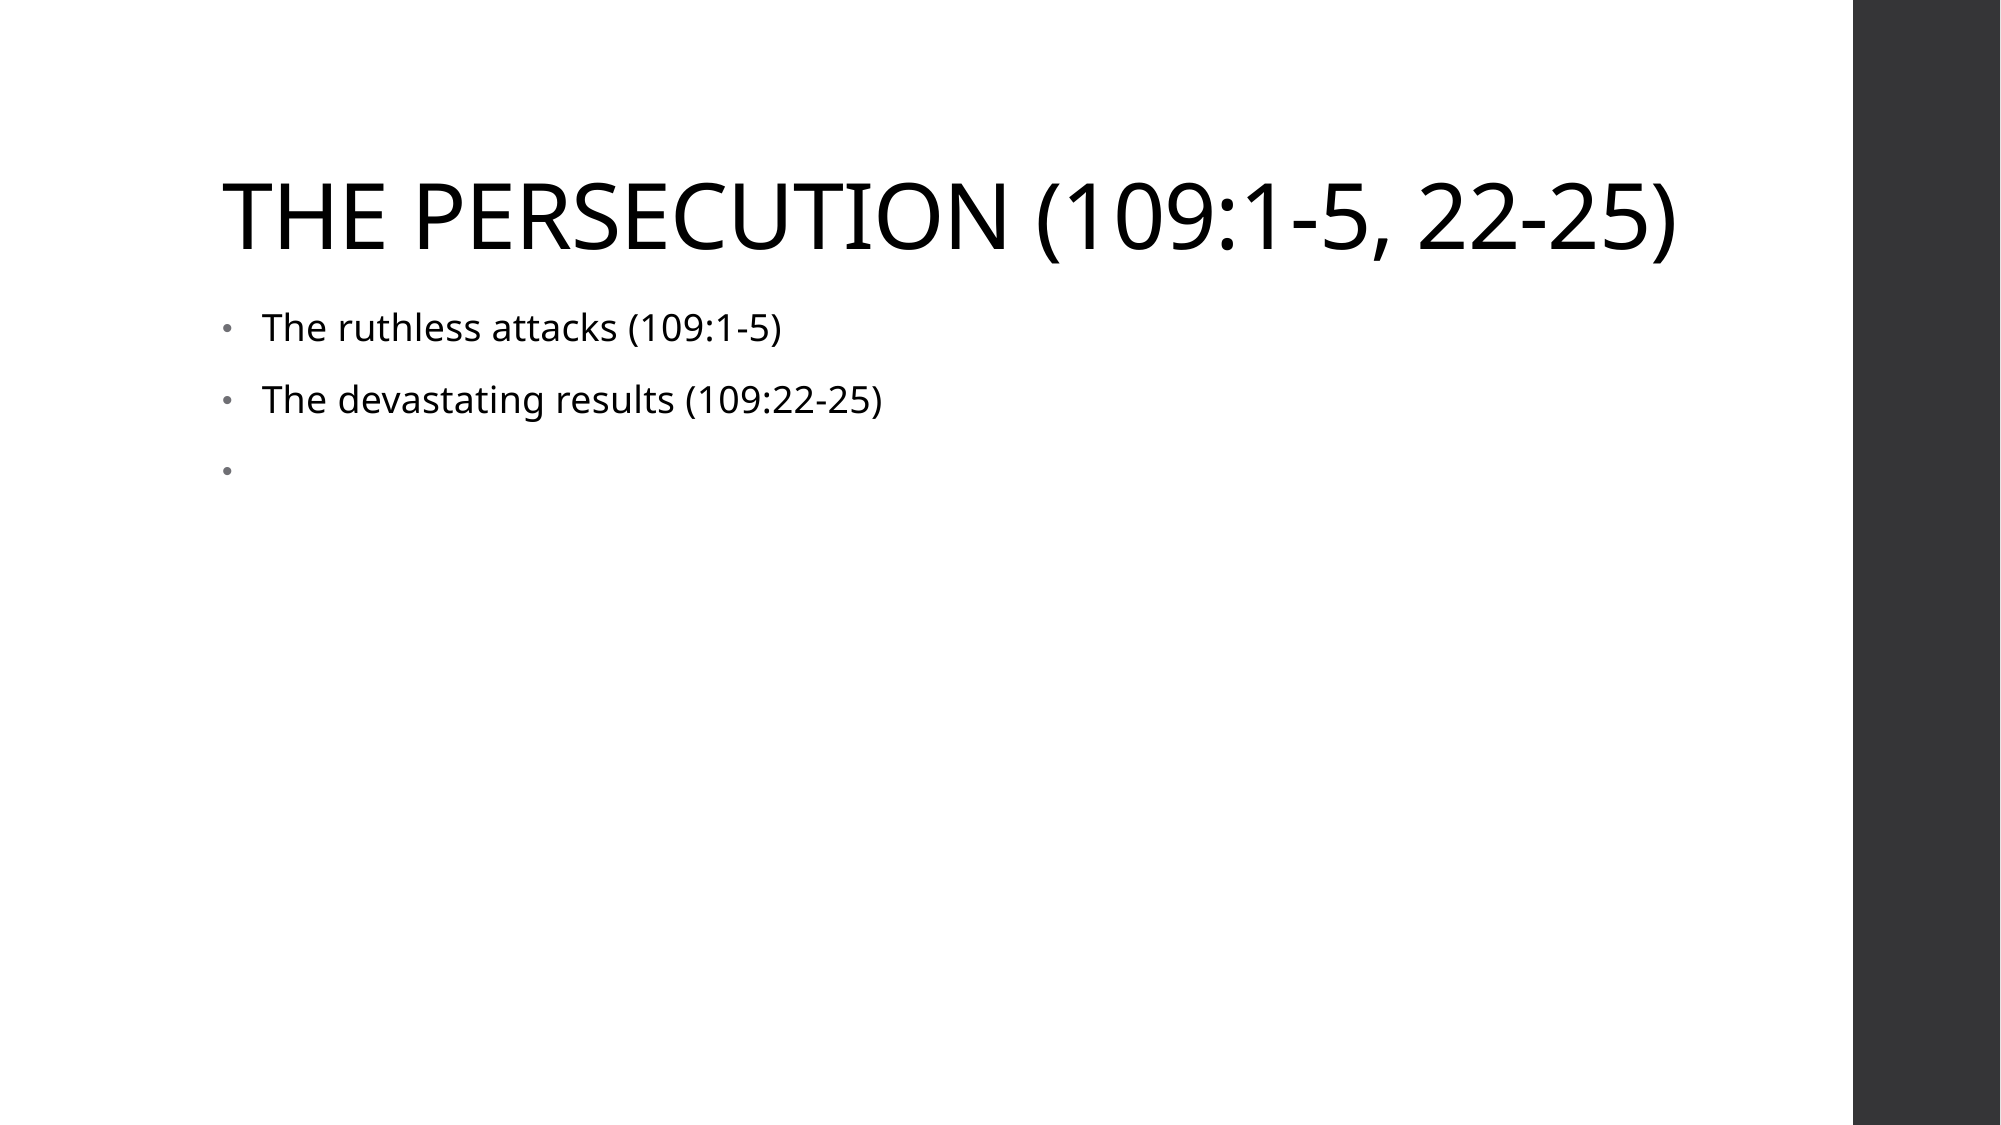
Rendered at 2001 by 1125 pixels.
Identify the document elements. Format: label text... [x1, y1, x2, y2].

title THE PERSECUTION (109:1-5, 22-25) [206, 60, 1797, 278]
list The ruthless attacks (109:1-5) The devastating results (109:22-25) [206, 299, 1617, 1014]
